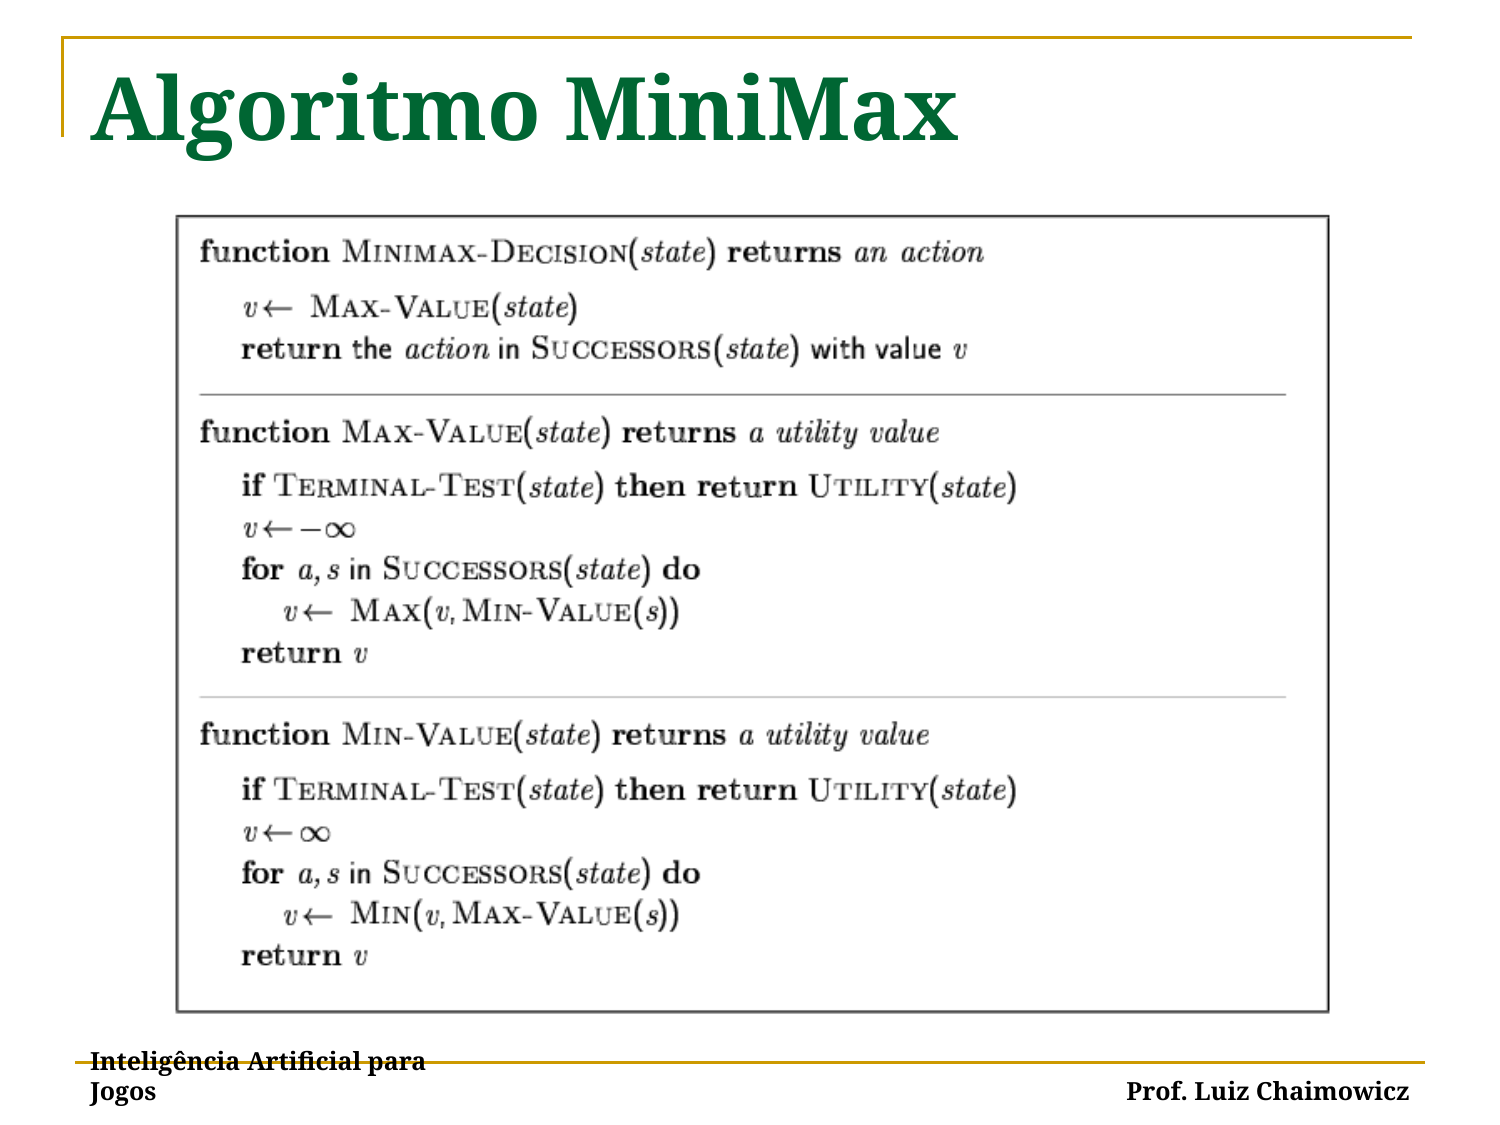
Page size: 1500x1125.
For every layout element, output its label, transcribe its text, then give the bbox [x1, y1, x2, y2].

picture [159, 204, 1335, 1019]
title Algoritmo MiniMax [75, 45, 1425, 188]
footer Inteligência Artificial para Jogos [75, 1074, 500, 1113]
